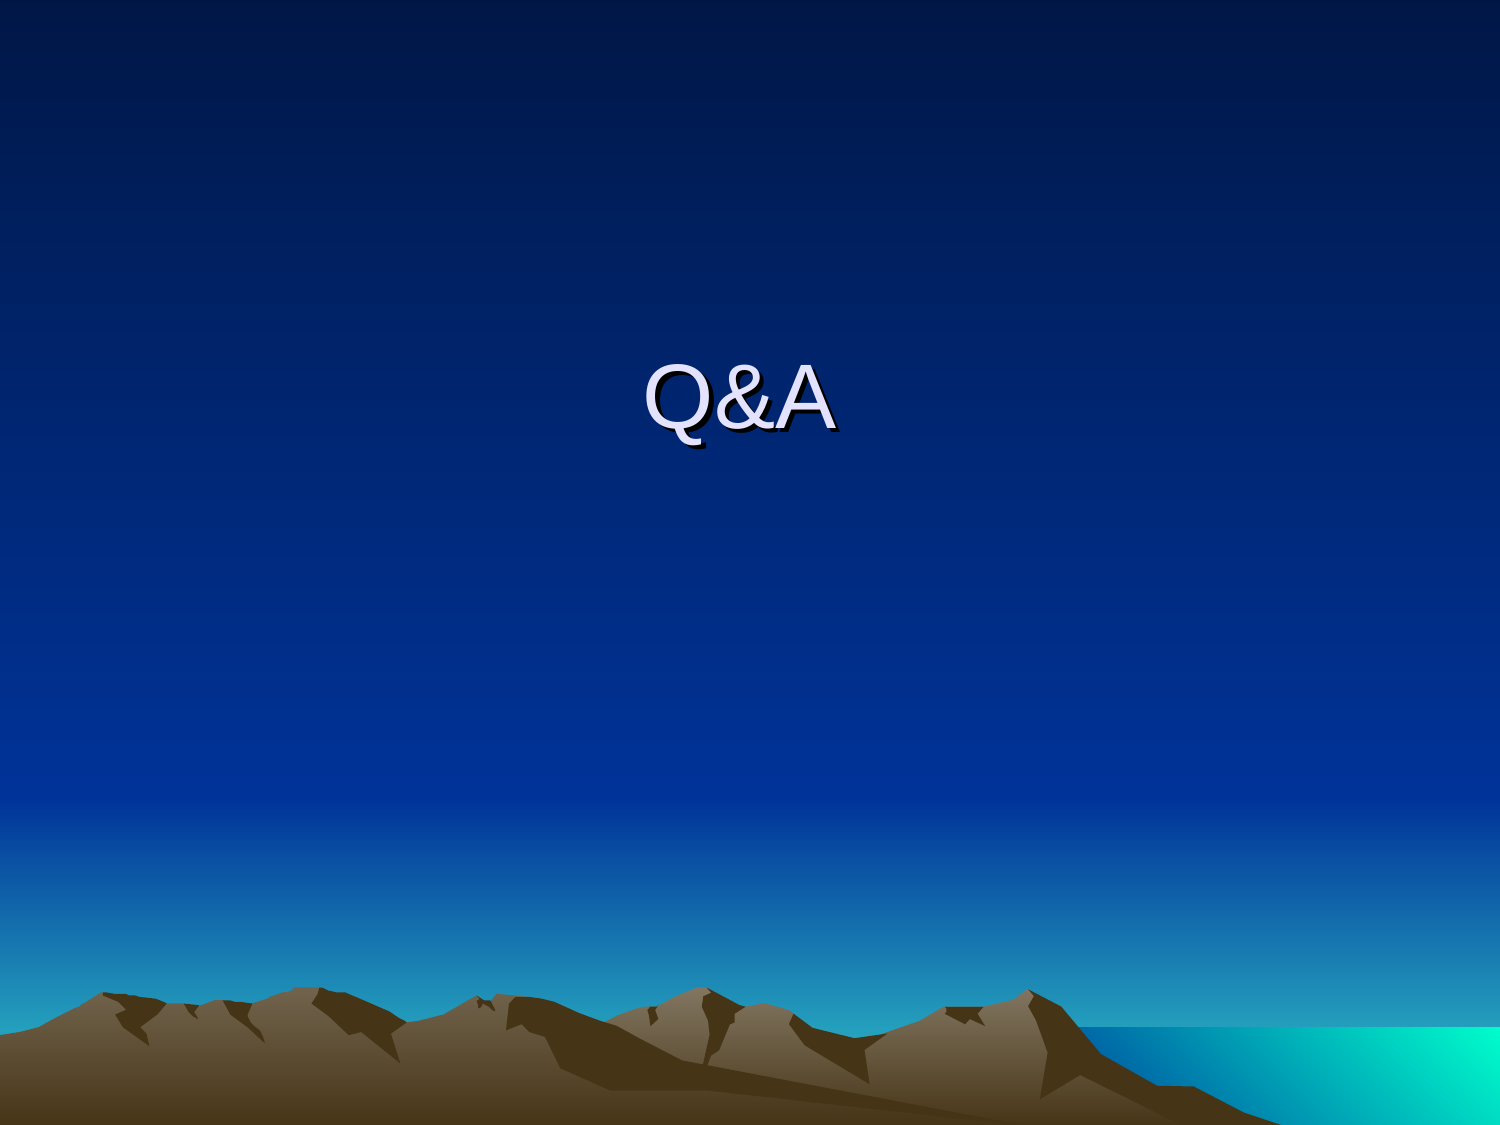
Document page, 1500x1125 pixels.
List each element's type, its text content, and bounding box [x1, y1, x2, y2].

title Q&A [64, 302, 1415, 491]
